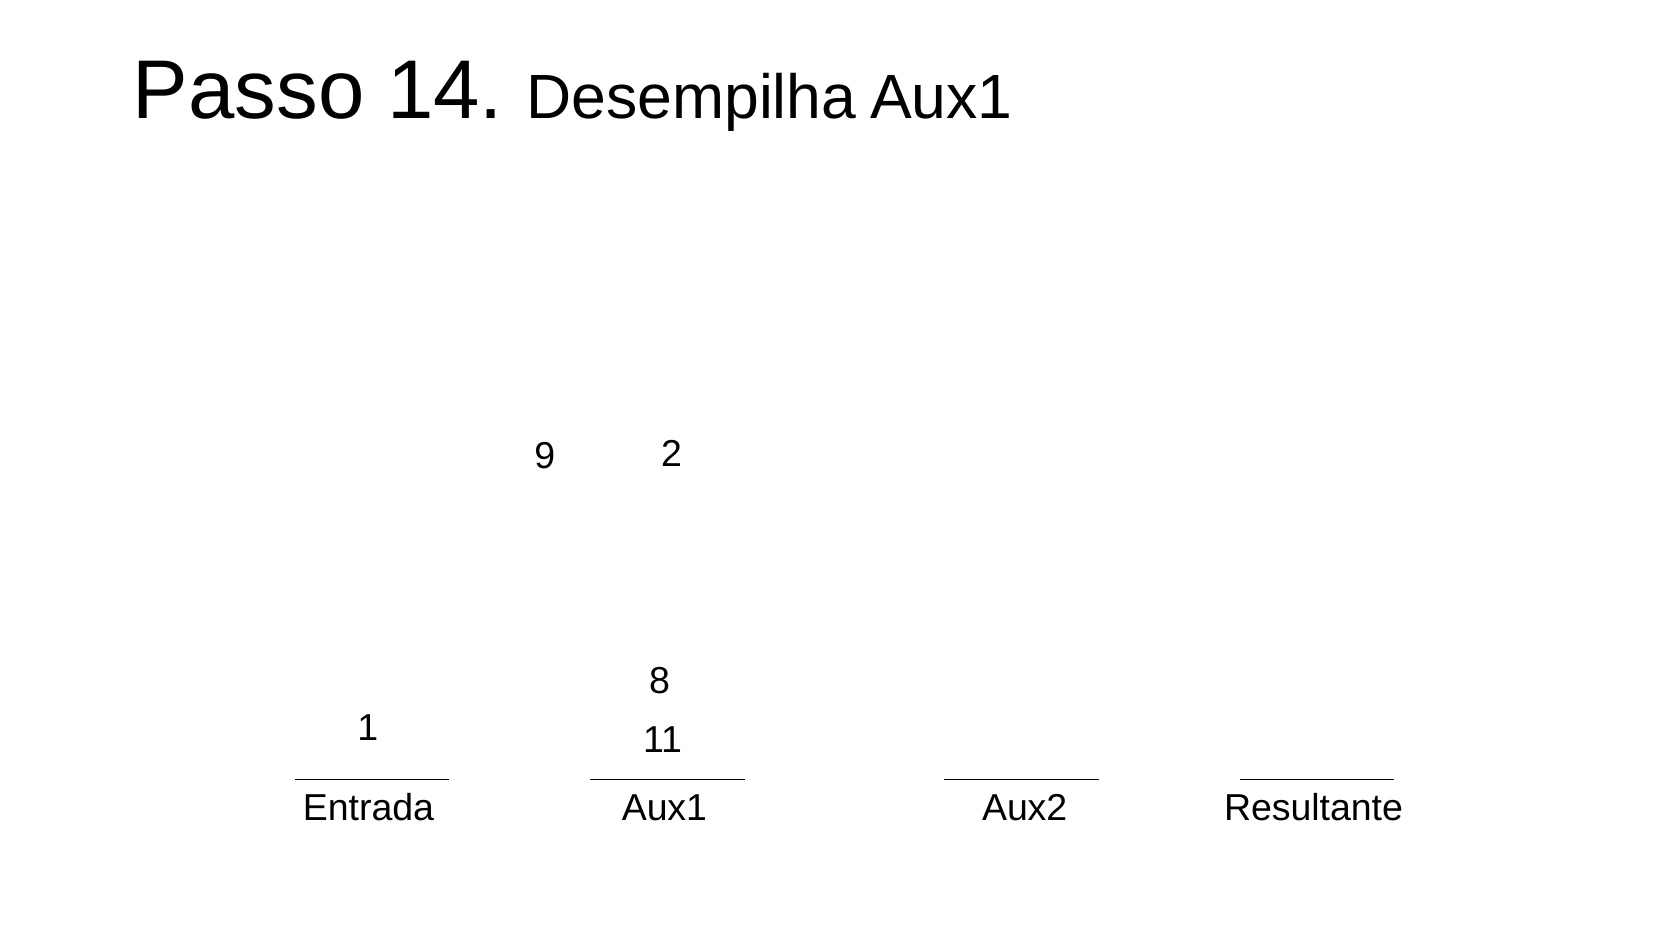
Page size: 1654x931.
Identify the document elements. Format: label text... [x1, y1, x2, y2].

text_box 1 [342, 699, 393, 756]
text_box 8 [634, 651, 703, 709]
text_box 2 [646, 425, 697, 483]
text_box Aux1 [607, 780, 723, 837]
text_box Aux2 [967, 780, 1083, 837]
text_box Entrada [288, 779, 449, 837]
text_box Passo 14. Desempilha Aux1 [118, 35, 1583, 353]
text_box Resultante [1209, 779, 1418, 837]
text_box 9 [519, 427, 571, 485]
text_box 11 [628, 710, 697, 768]
